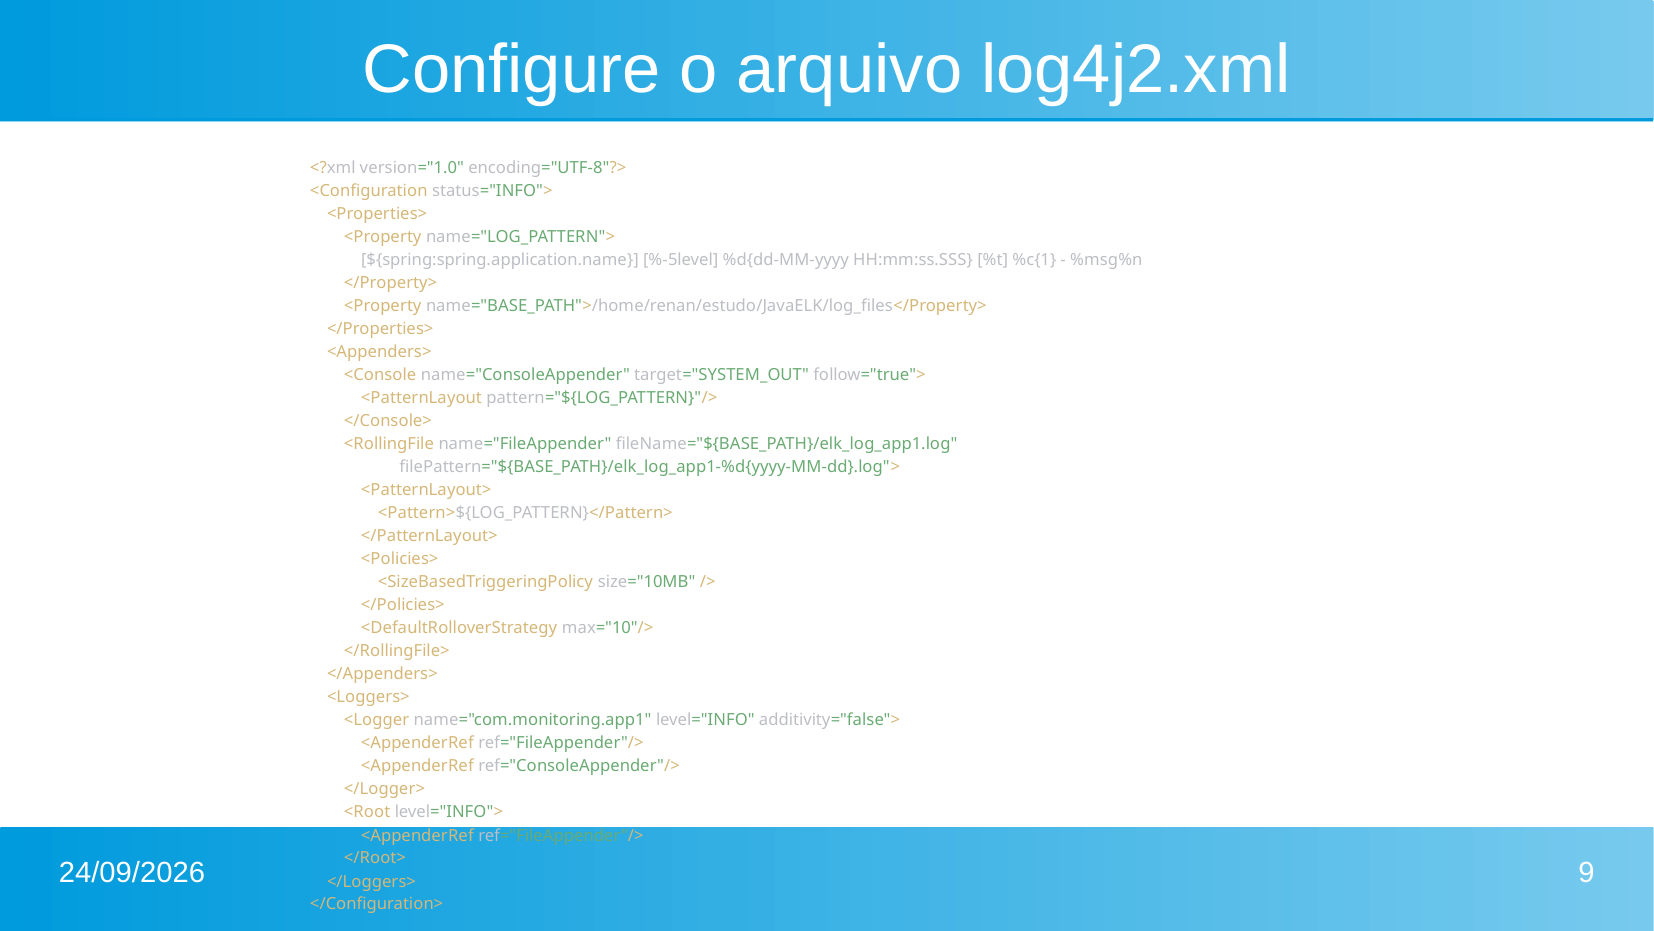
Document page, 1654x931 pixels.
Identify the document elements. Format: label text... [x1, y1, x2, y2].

title Configure o arquivo log4j2.xml [59, 29, 1595, 108]
text_box <?xml version="1.0" encoding="UTF-8"?> <Configuration status="INFO"> <Properties> <Property name="LOG_PATTERN"> [${spring:spring.application.name}] [%-5level] %d{dd-MM-yyyy HH:mm:ss.SSS} [%t] %c{1} - %msg%n </Property> <Property name="BASE_PATH">/home/renan/estudo/JavaELK/log_files</Property> </Properties> <Appenders> <Console name="ConsoleAppender" target="SYSTEM_OUT" follow="true"> <PatternLayout pattern="${LOG_PATTERN}"/> </Console> <RollingFile name="FileAppender" fileName="${BASE_PATH}/elk_log_app1.log" filePattern="${BASE_PATH}/elk_log_app1-%d{yyyy-MM-dd}.log"> <PatternLayout> <Pattern>${LOG_PATTERN}</Pattern> </PatternLayout> <Policies> <SizeBasedTriggeringPolicy size="10MB" /> </Policies> <DefaultRolloverStrategy max="10"/> </RollingFile> </Appenders> <Loggers> <Logger name="com.monitoring.app1" level="INFO" additivity="false"> <AppenderRef ref="FileAppender"/> <AppenderRef ref="ConsoleAppender"/> </Logger> <Root level="INFO"> <AppenderRef ref="FileAppender"/> </Root> </Loggers> </Configuration> [295, 147, 1477, 827]
